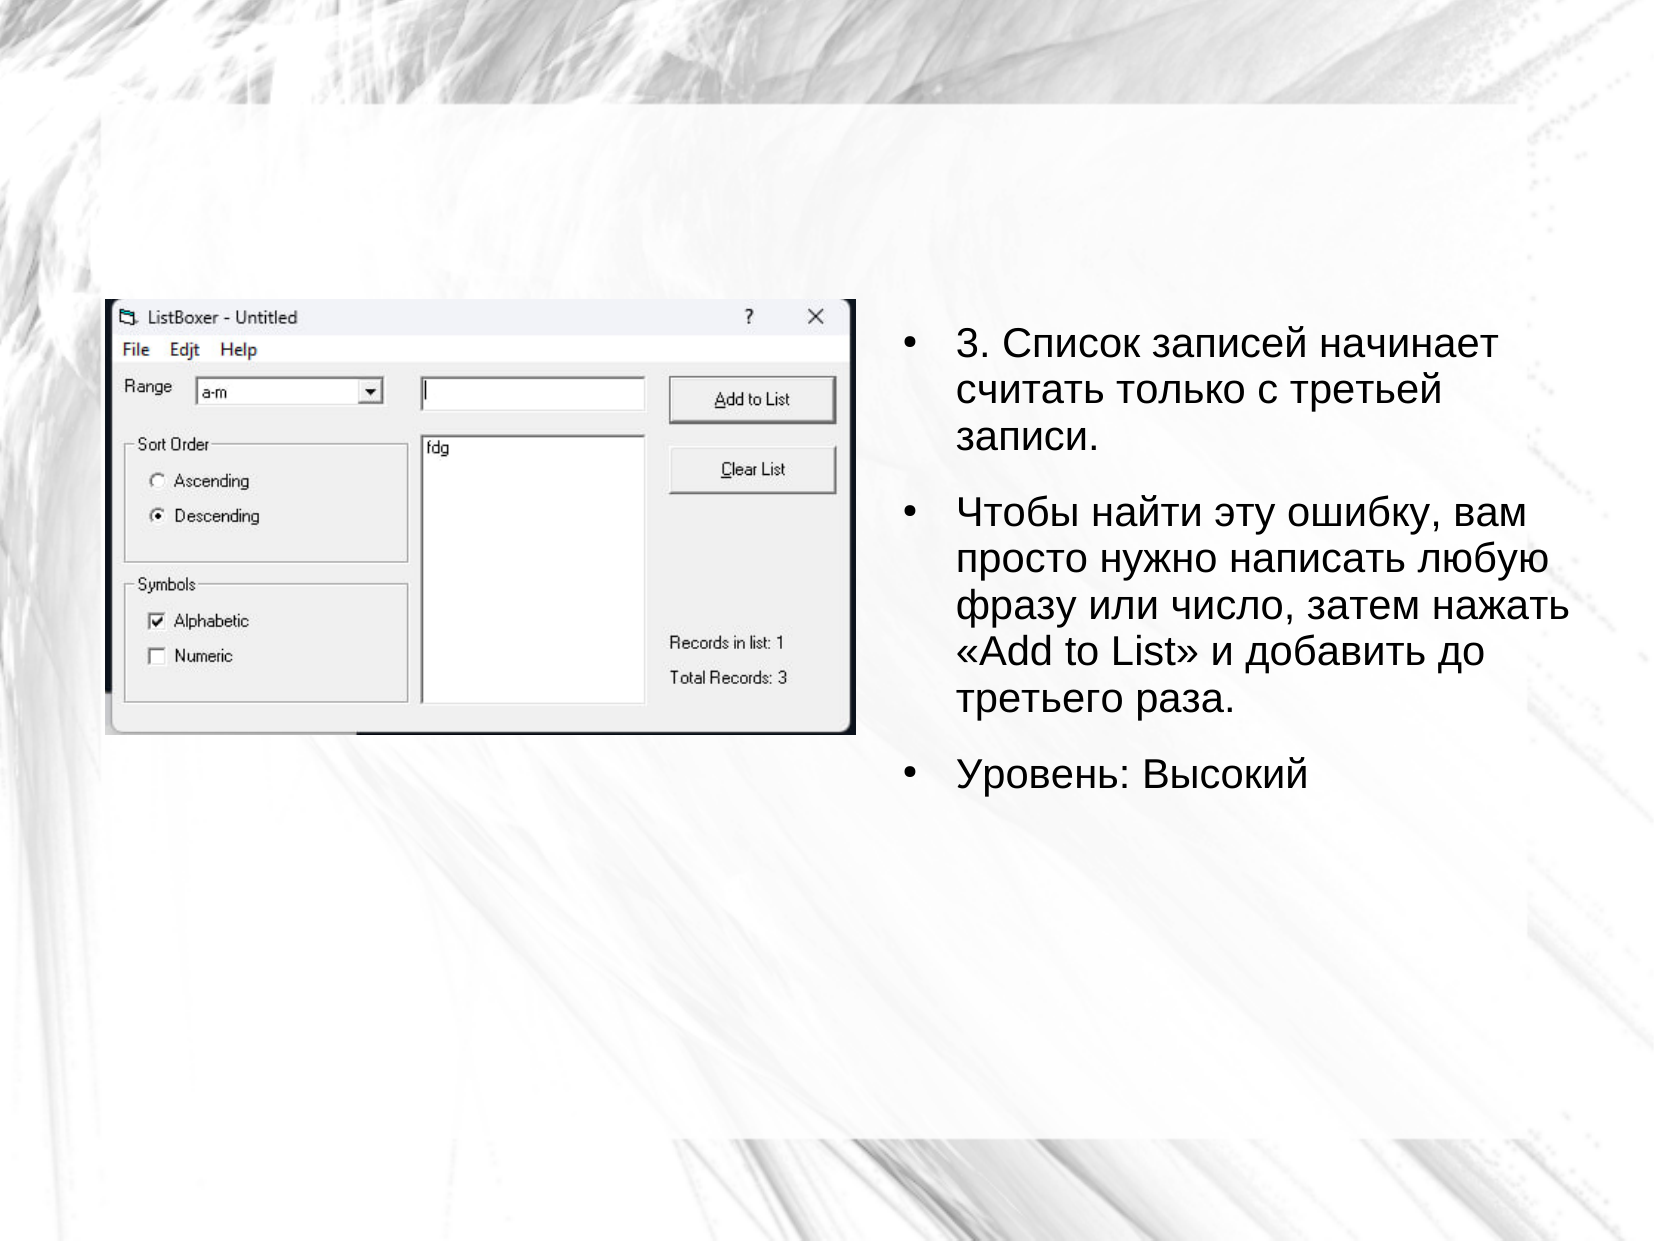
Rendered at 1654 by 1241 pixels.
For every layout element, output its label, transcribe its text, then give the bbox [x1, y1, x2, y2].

picture [0, 0, 1654, 1241]
list 3. Список записей начинает считать только с третьей записи. Чтобы найти эту ошибку, вам просто нужно написать любую фразу или число, затем нажать «Add to List» и добавить до третьего раза. Уровень: Высокий [885, 319, 1571, 1126]
